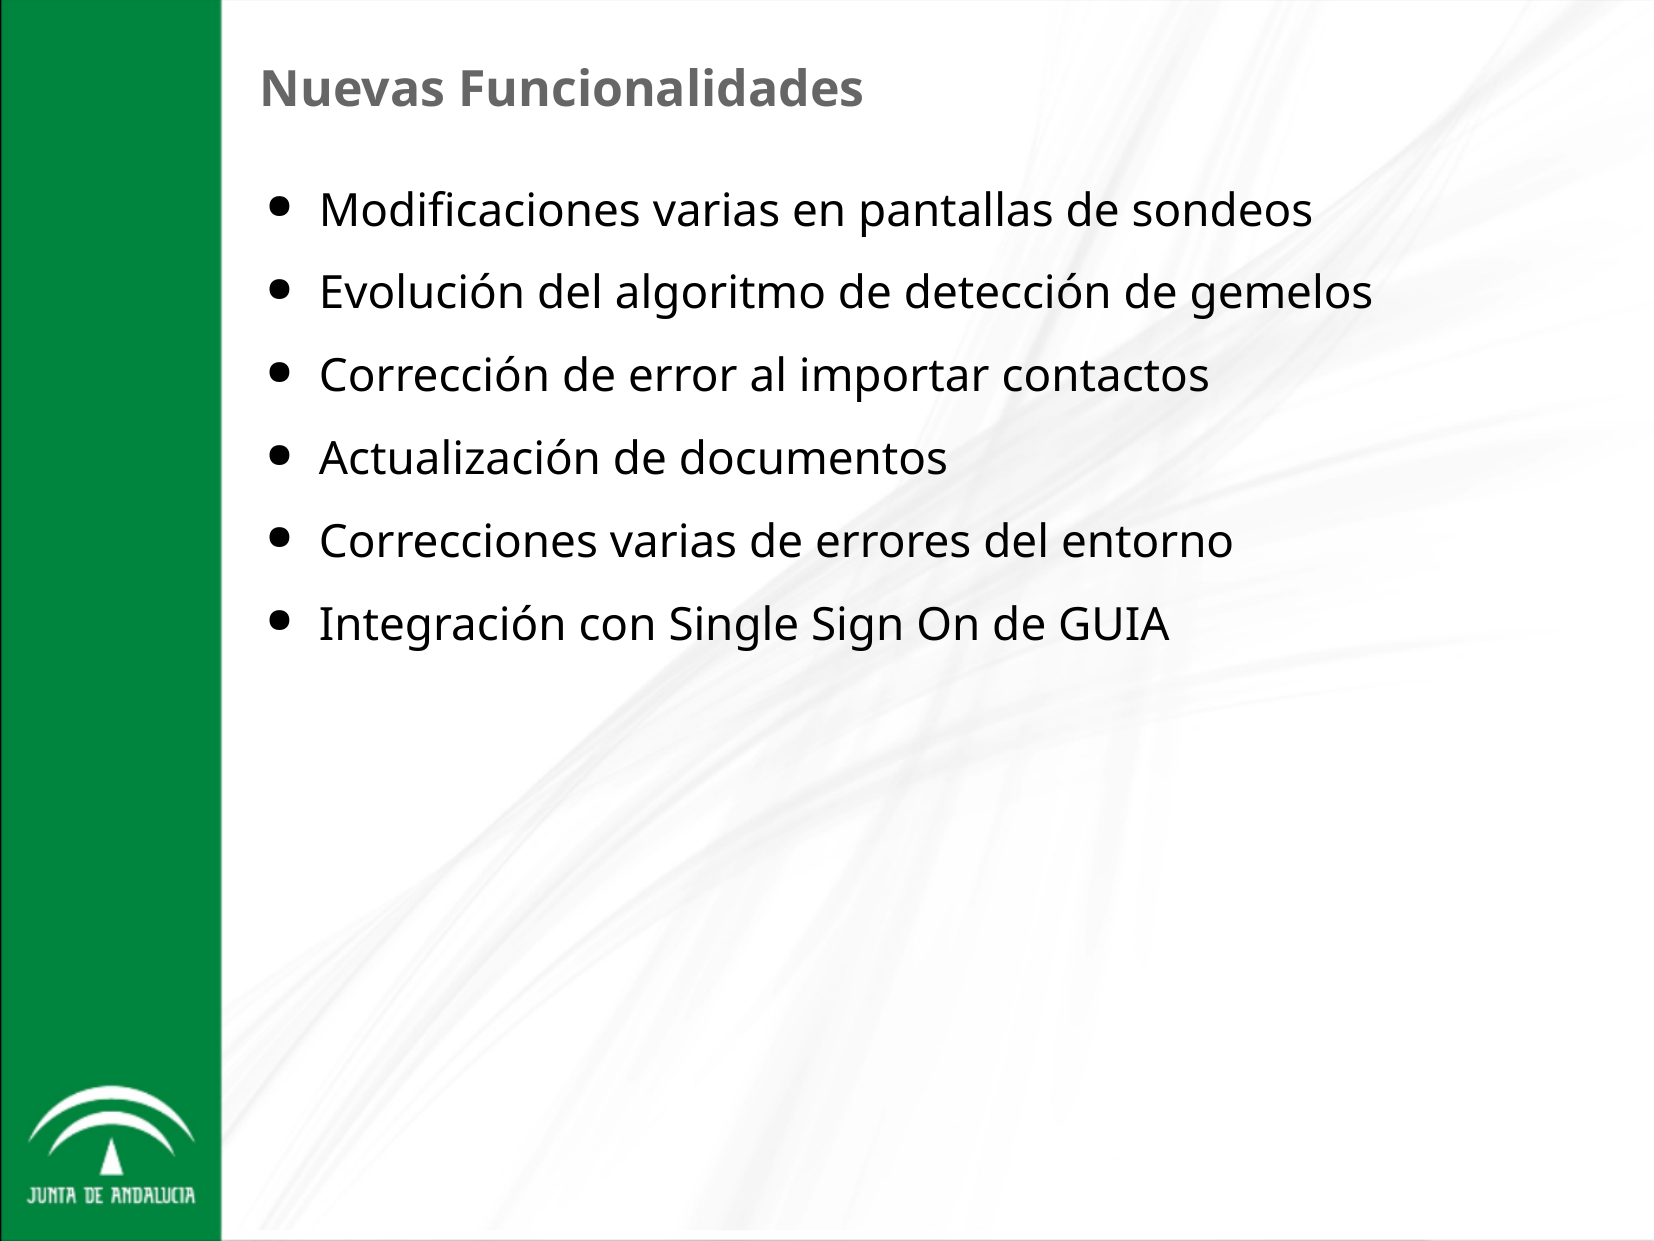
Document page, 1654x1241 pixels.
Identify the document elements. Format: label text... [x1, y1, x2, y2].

picture [0, 0, 1654, 1241]
list Modificaciones varias en pantallas de sondeos Evolución del algoritmo de detección de gemelos Corrección de error al importar contactos Actualización de documentos Correcciones varias de errores del entorno Integración con Single Sign On de GUIA [248, 177, 1565, 1123]
title Nuevas Funcionalidades [259, 37, 1577, 136]
